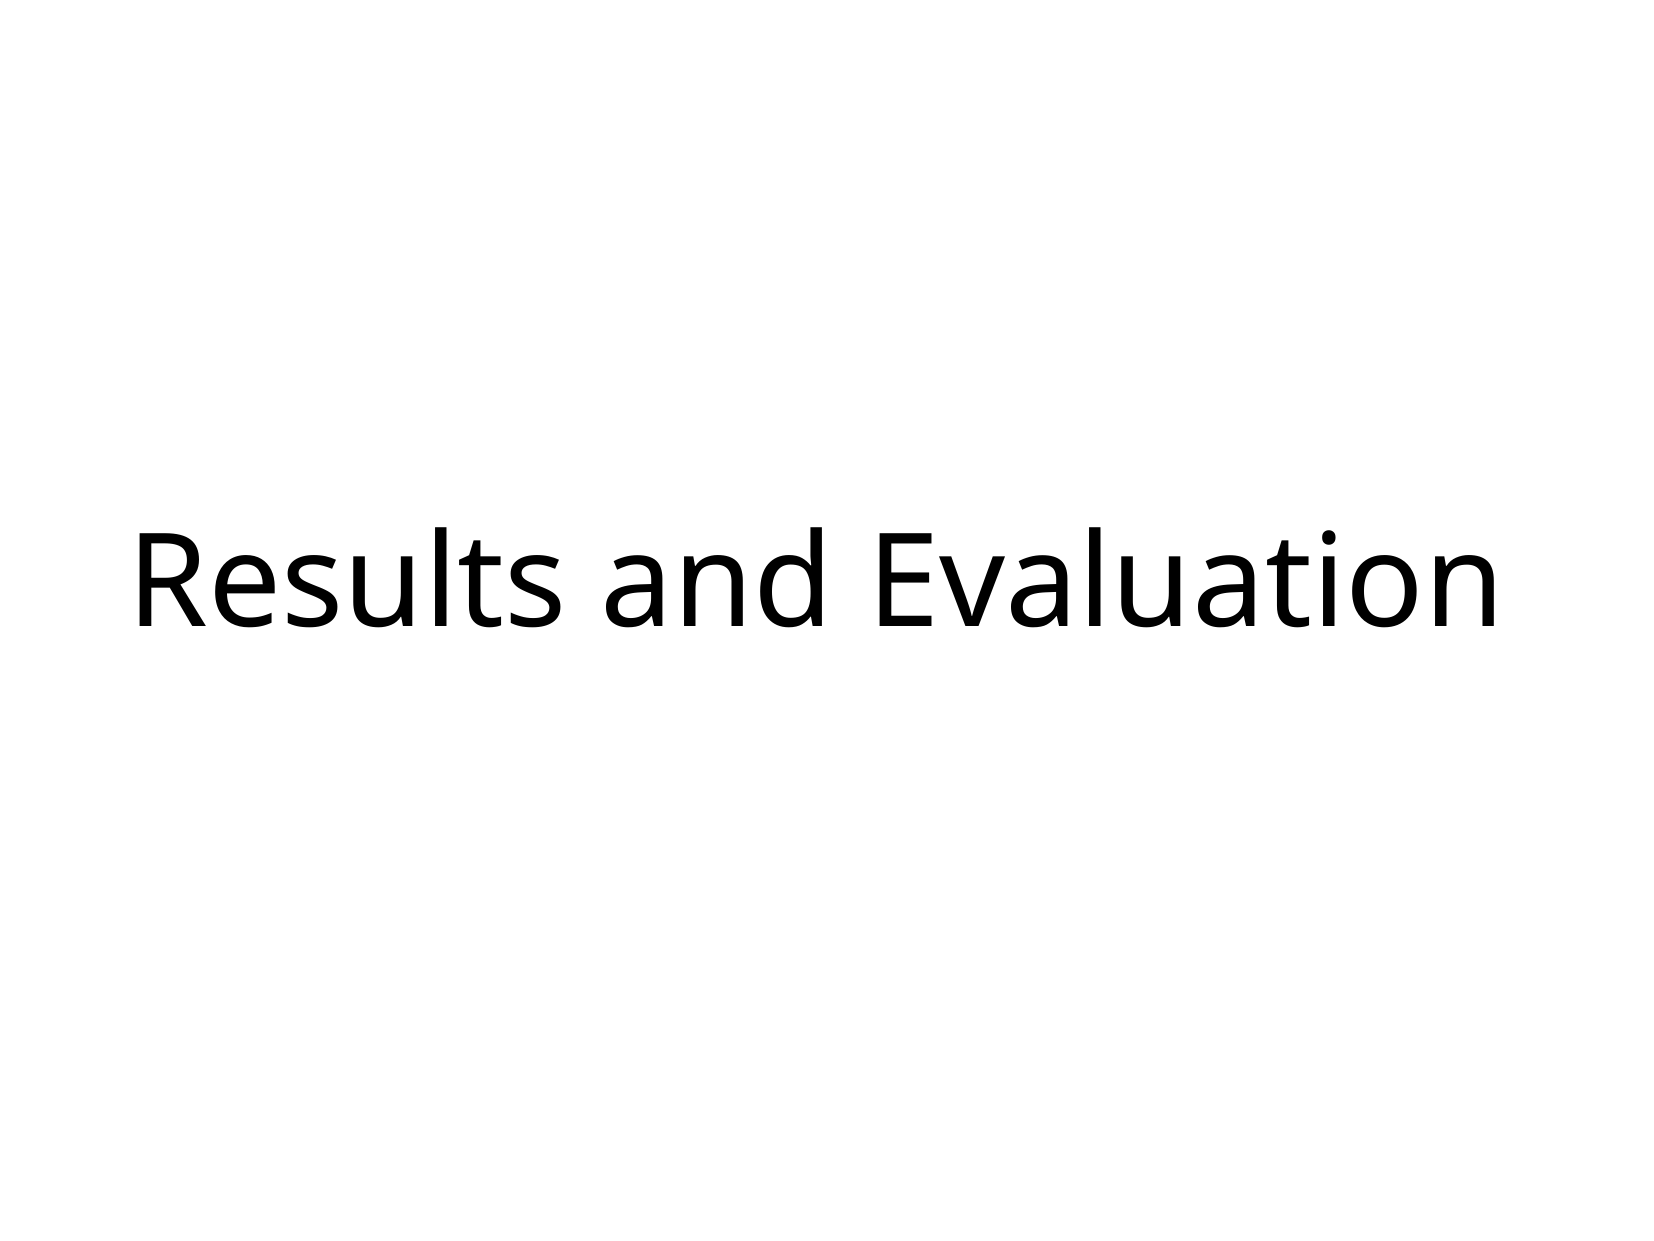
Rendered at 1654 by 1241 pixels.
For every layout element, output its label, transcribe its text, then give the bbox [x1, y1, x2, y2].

title Results and Evaluation [72, 472, 1561, 680]
